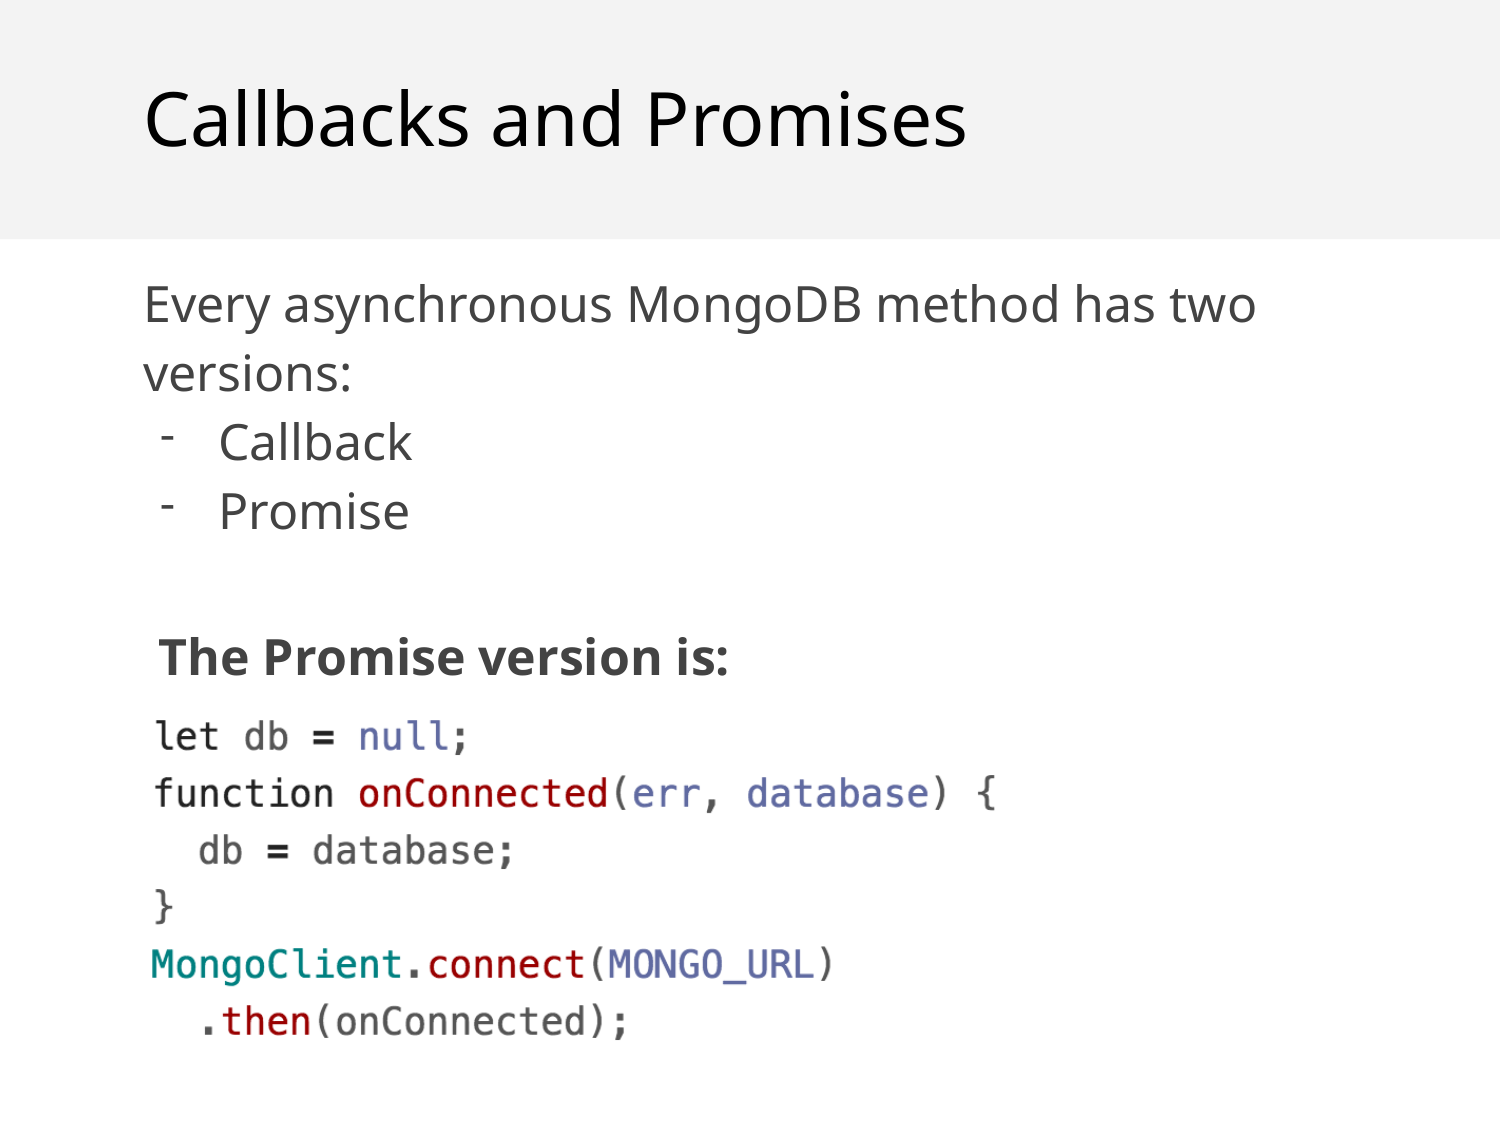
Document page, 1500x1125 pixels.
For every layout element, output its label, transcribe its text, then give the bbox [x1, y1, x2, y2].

title Callbacks and Promises [128, 56, 1372, 183]
list Every asynchronous MongoDB method has two versions: Callback Promise [128, 248, 1372, 502]
list The Promise version is: [143, 601, 1387, 715]
picture [128, 697, 1014, 1058]
